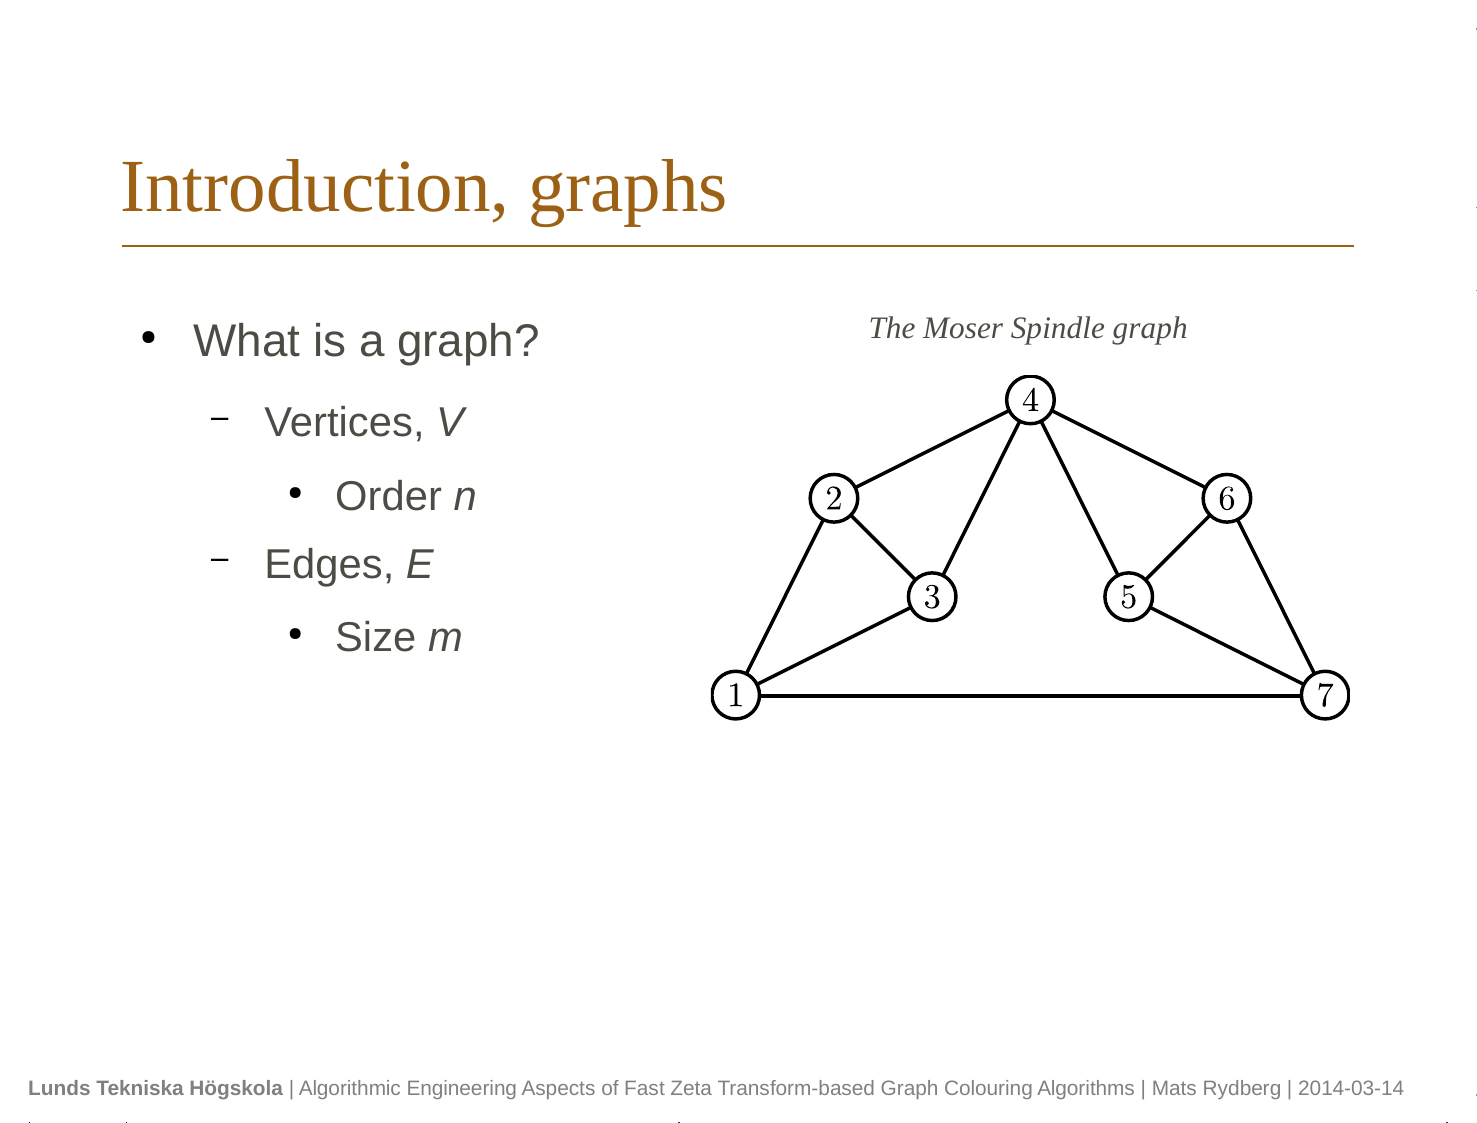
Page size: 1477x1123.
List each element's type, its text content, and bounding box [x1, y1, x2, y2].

list What is a graph? Vertices, V Order n Edges, E Size m [107, 303, 796, 1006]
list [690, 270, 1378, 361]
picture [710, 375, 1351, 721]
title Introduction, graphs [105, 46, 1354, 234]
list The Moser Spindle graph [782, 300, 1291, 361]
